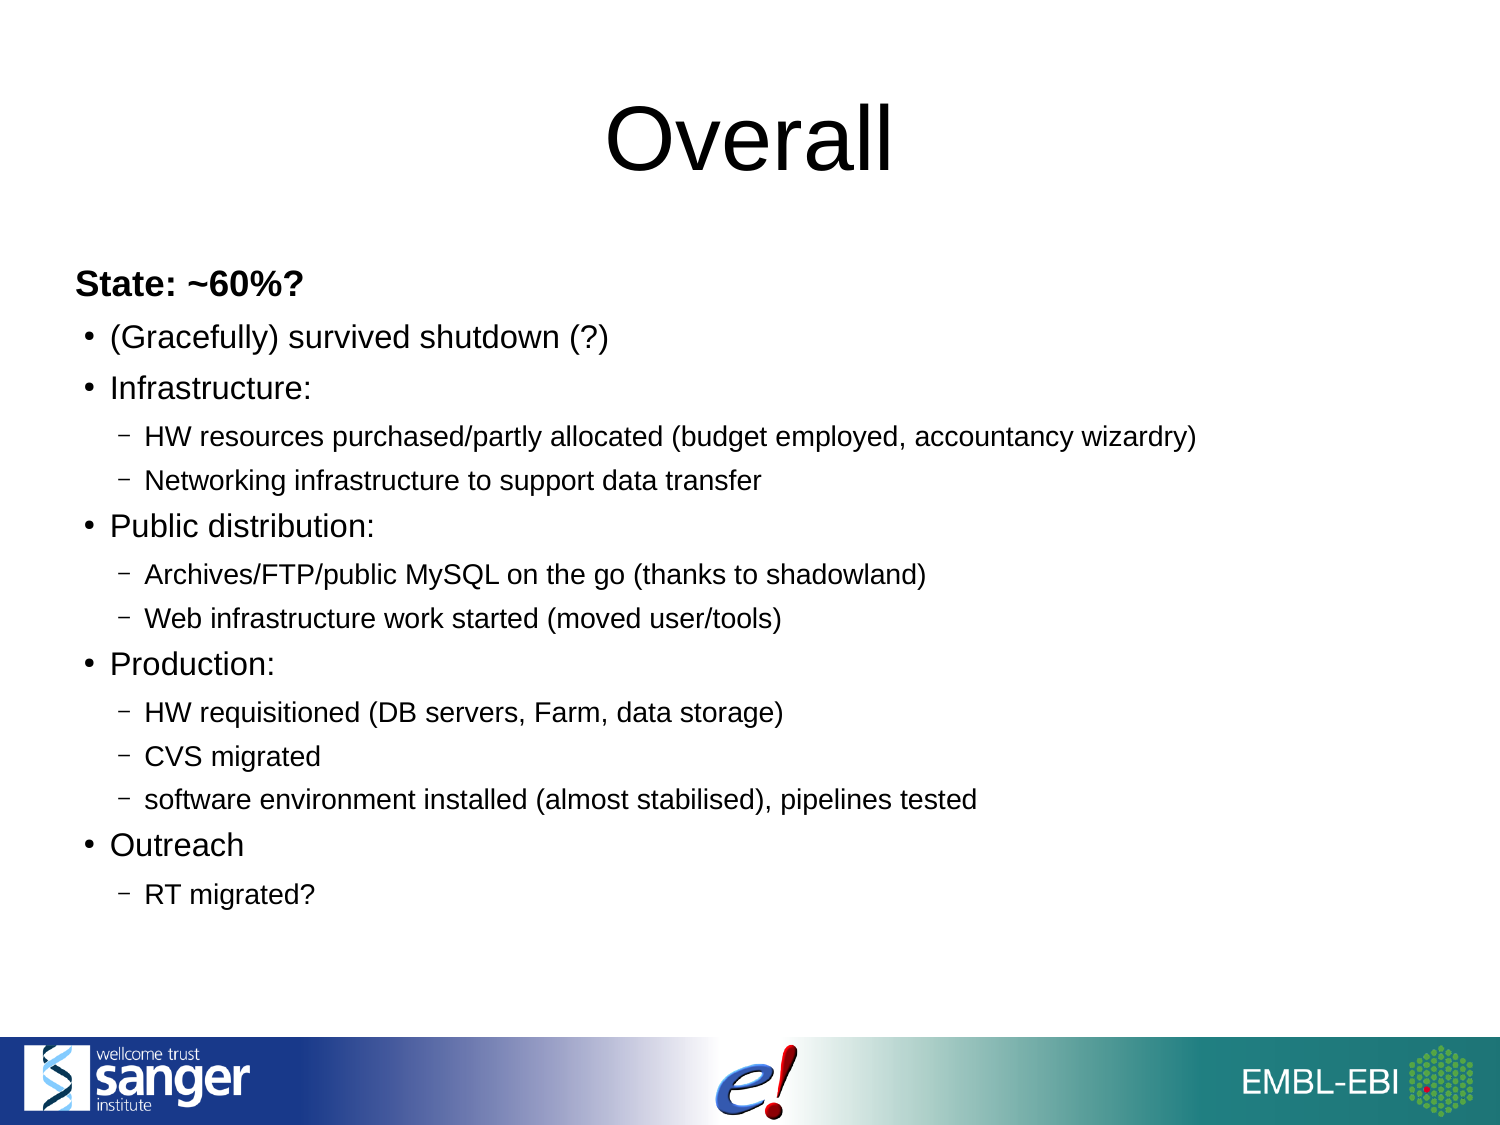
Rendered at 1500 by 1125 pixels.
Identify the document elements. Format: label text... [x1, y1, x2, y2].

picture [0, 1037, 1500, 1125]
title Overall [75, 44, 1425, 233]
list State: ~60%? (Gracefully) survived shutdown (?) Infrastructure: HW resources purchased/partly allocated (budget employed, accountancy wizardry) Networking infrastructure to support data transfer Public distribution: Archives/FTP/public MySQL on the go (thanks to shadowland) Web infrastructure work started (moved user/tools) Production: HW requisitioned (DB servers, Farm, data storage) CVS migrated software environment installed (almost stabilised), pipelines tested Outreach RT migrated? [75, 263, 1395, 916]
